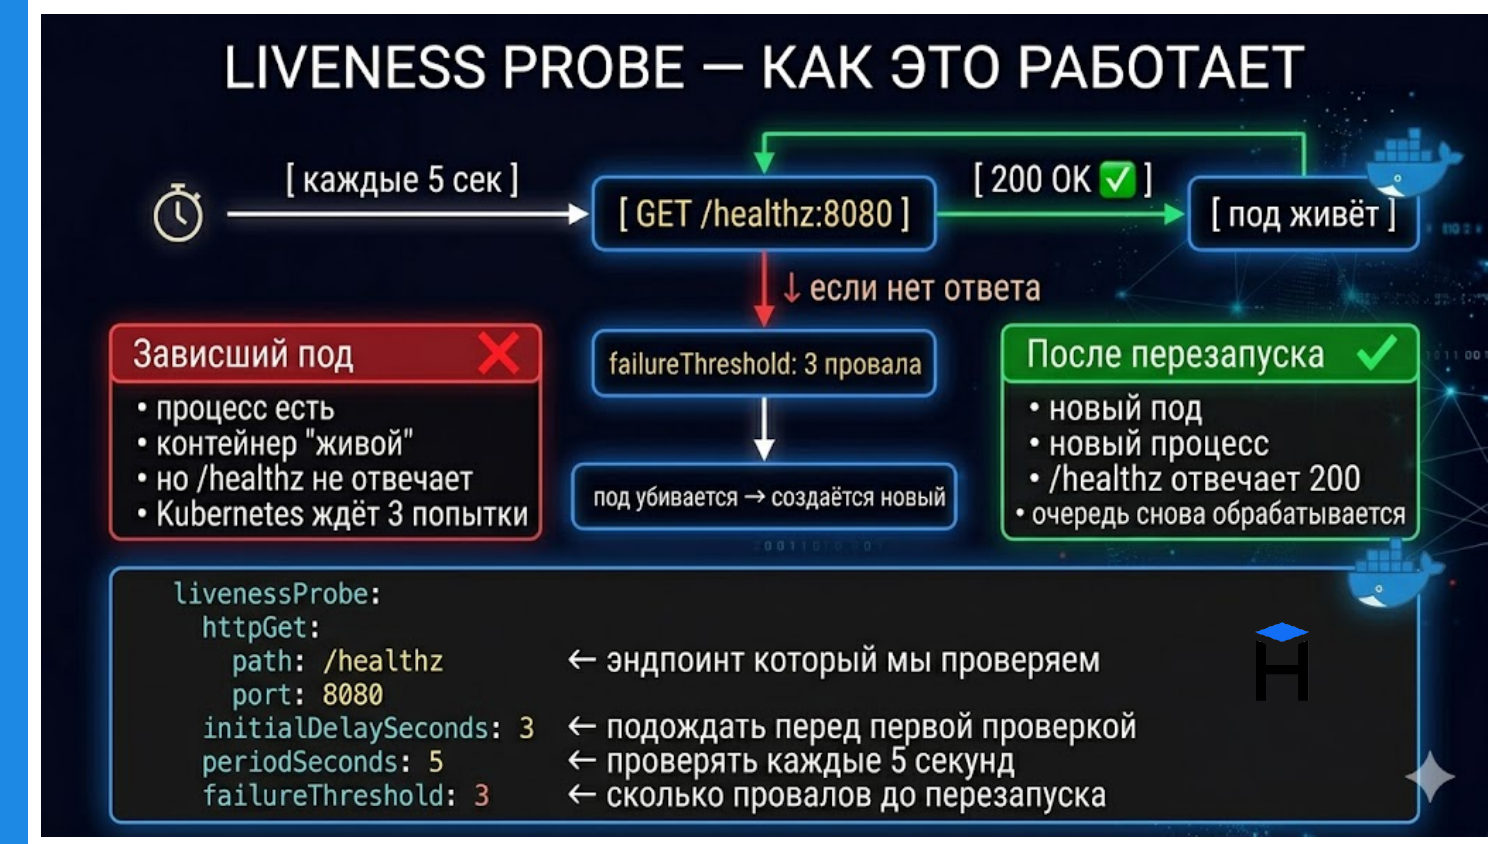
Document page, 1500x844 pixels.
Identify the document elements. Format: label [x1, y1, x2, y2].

text_box [0, 0, 27, 844]
picture [41, 14, 1488, 837]
